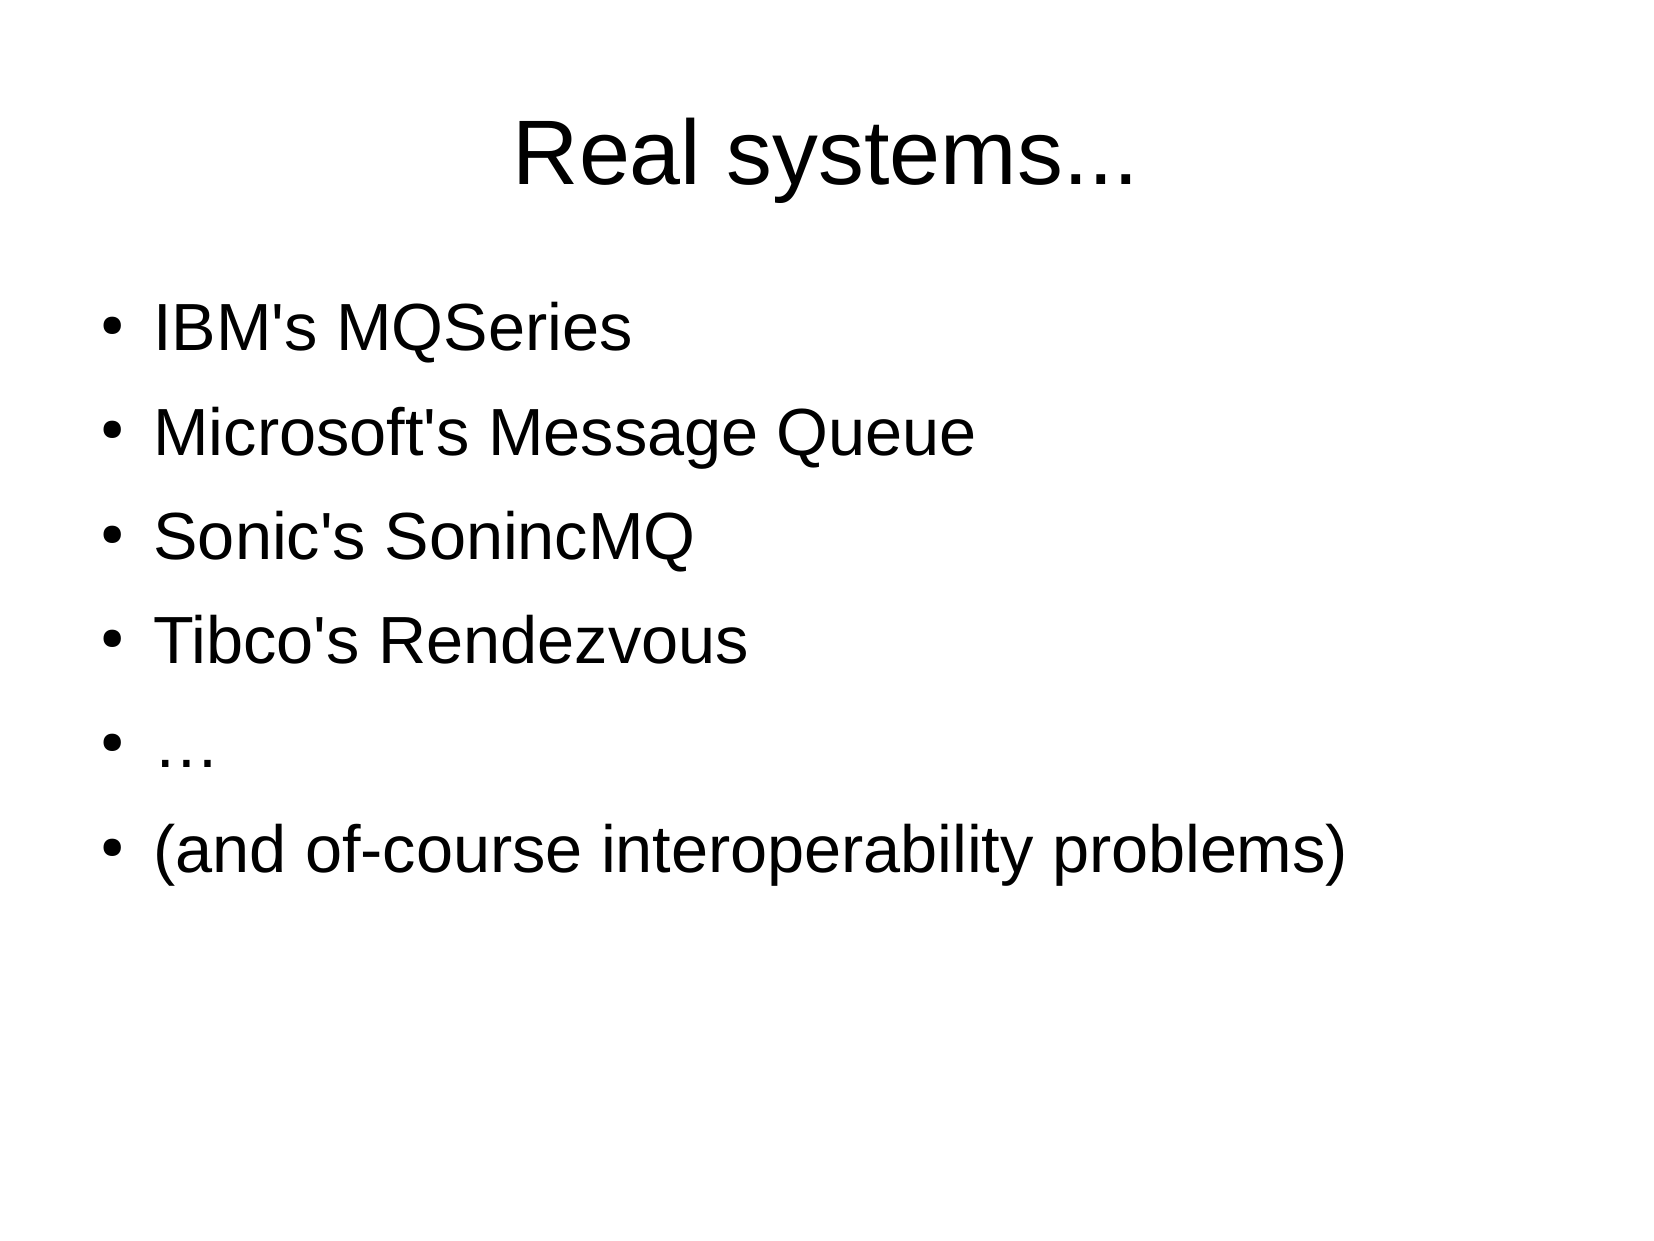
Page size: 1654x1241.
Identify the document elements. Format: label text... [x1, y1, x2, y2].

title Real systems... [82, 49, 1571, 257]
list IBM's MQSeries Microsoft's Message Queue Sonic's SonincMQ Tibco's Rendezvous … (and of-course interoperability problems) [82, 290, 1538, 1010]
